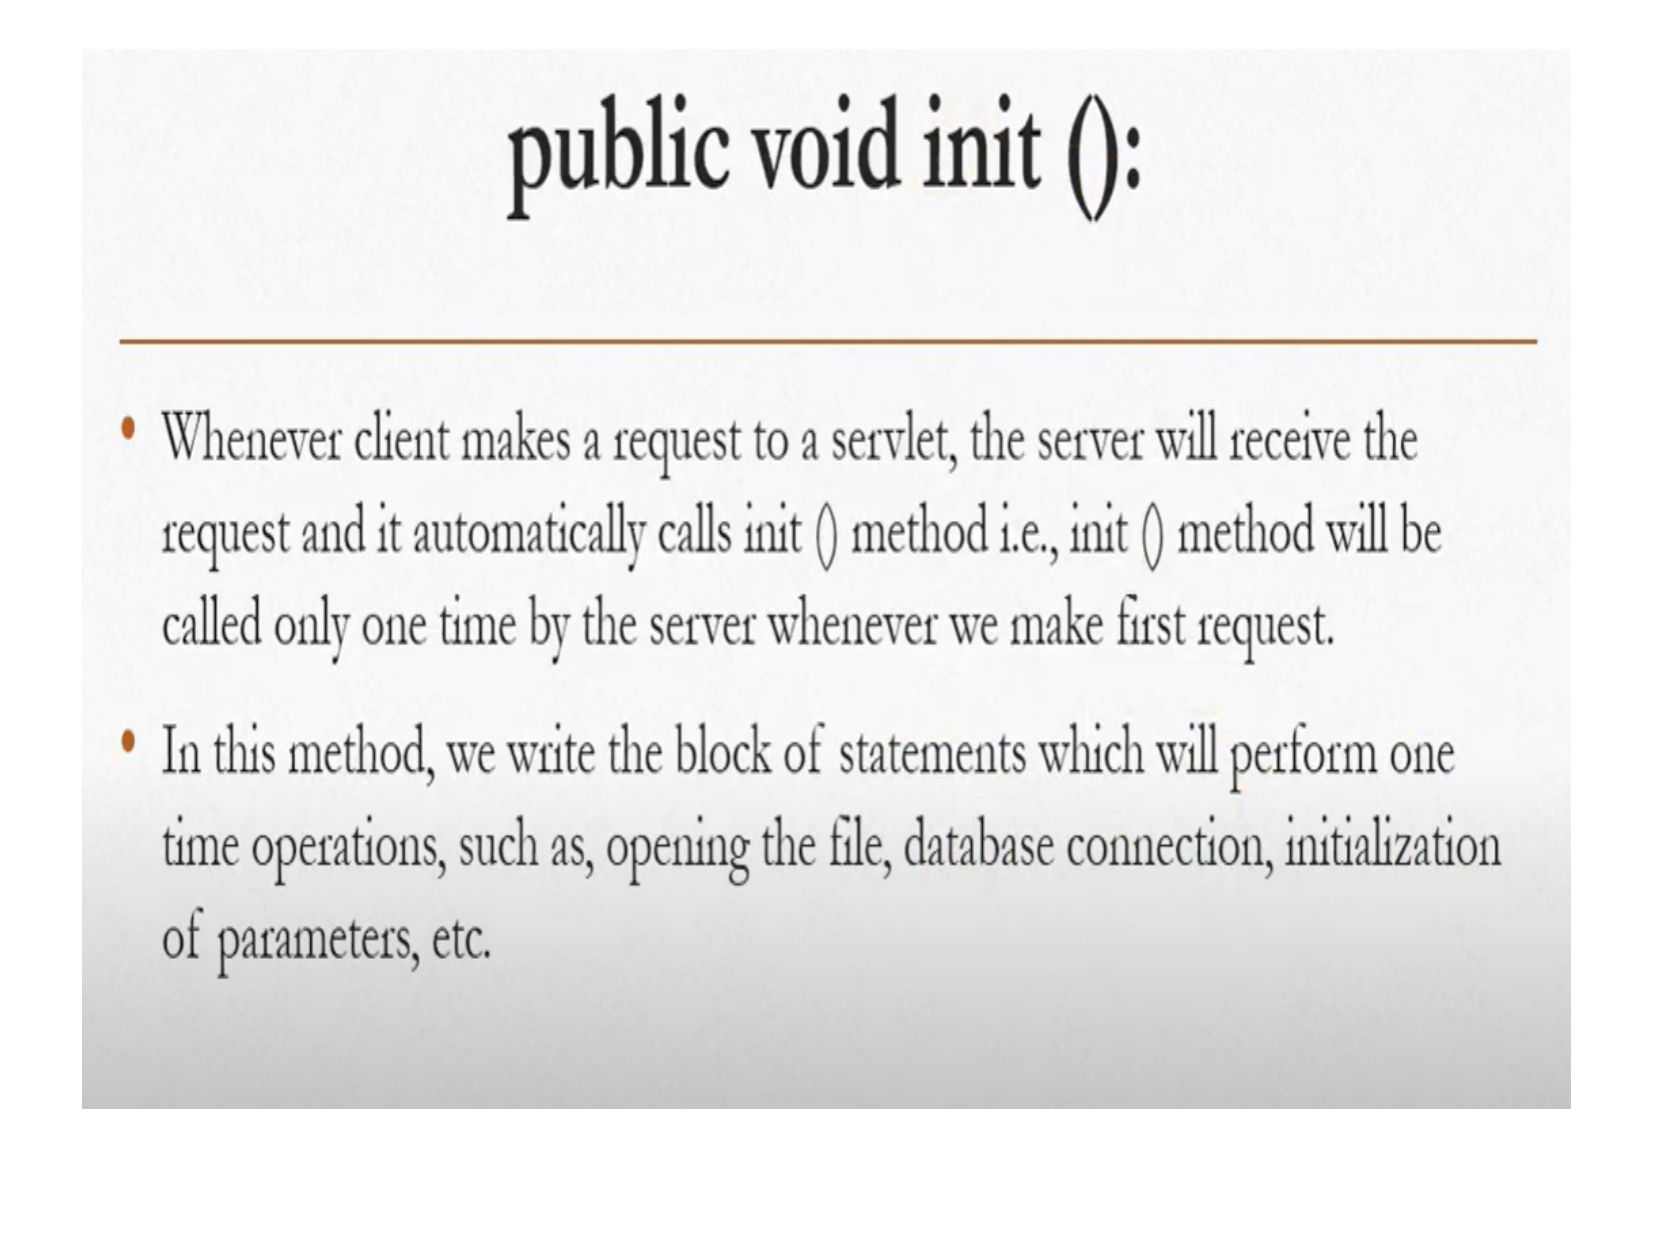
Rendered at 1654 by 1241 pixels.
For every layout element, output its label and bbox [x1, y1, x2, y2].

picture [82, 49, 1571, 1109]
